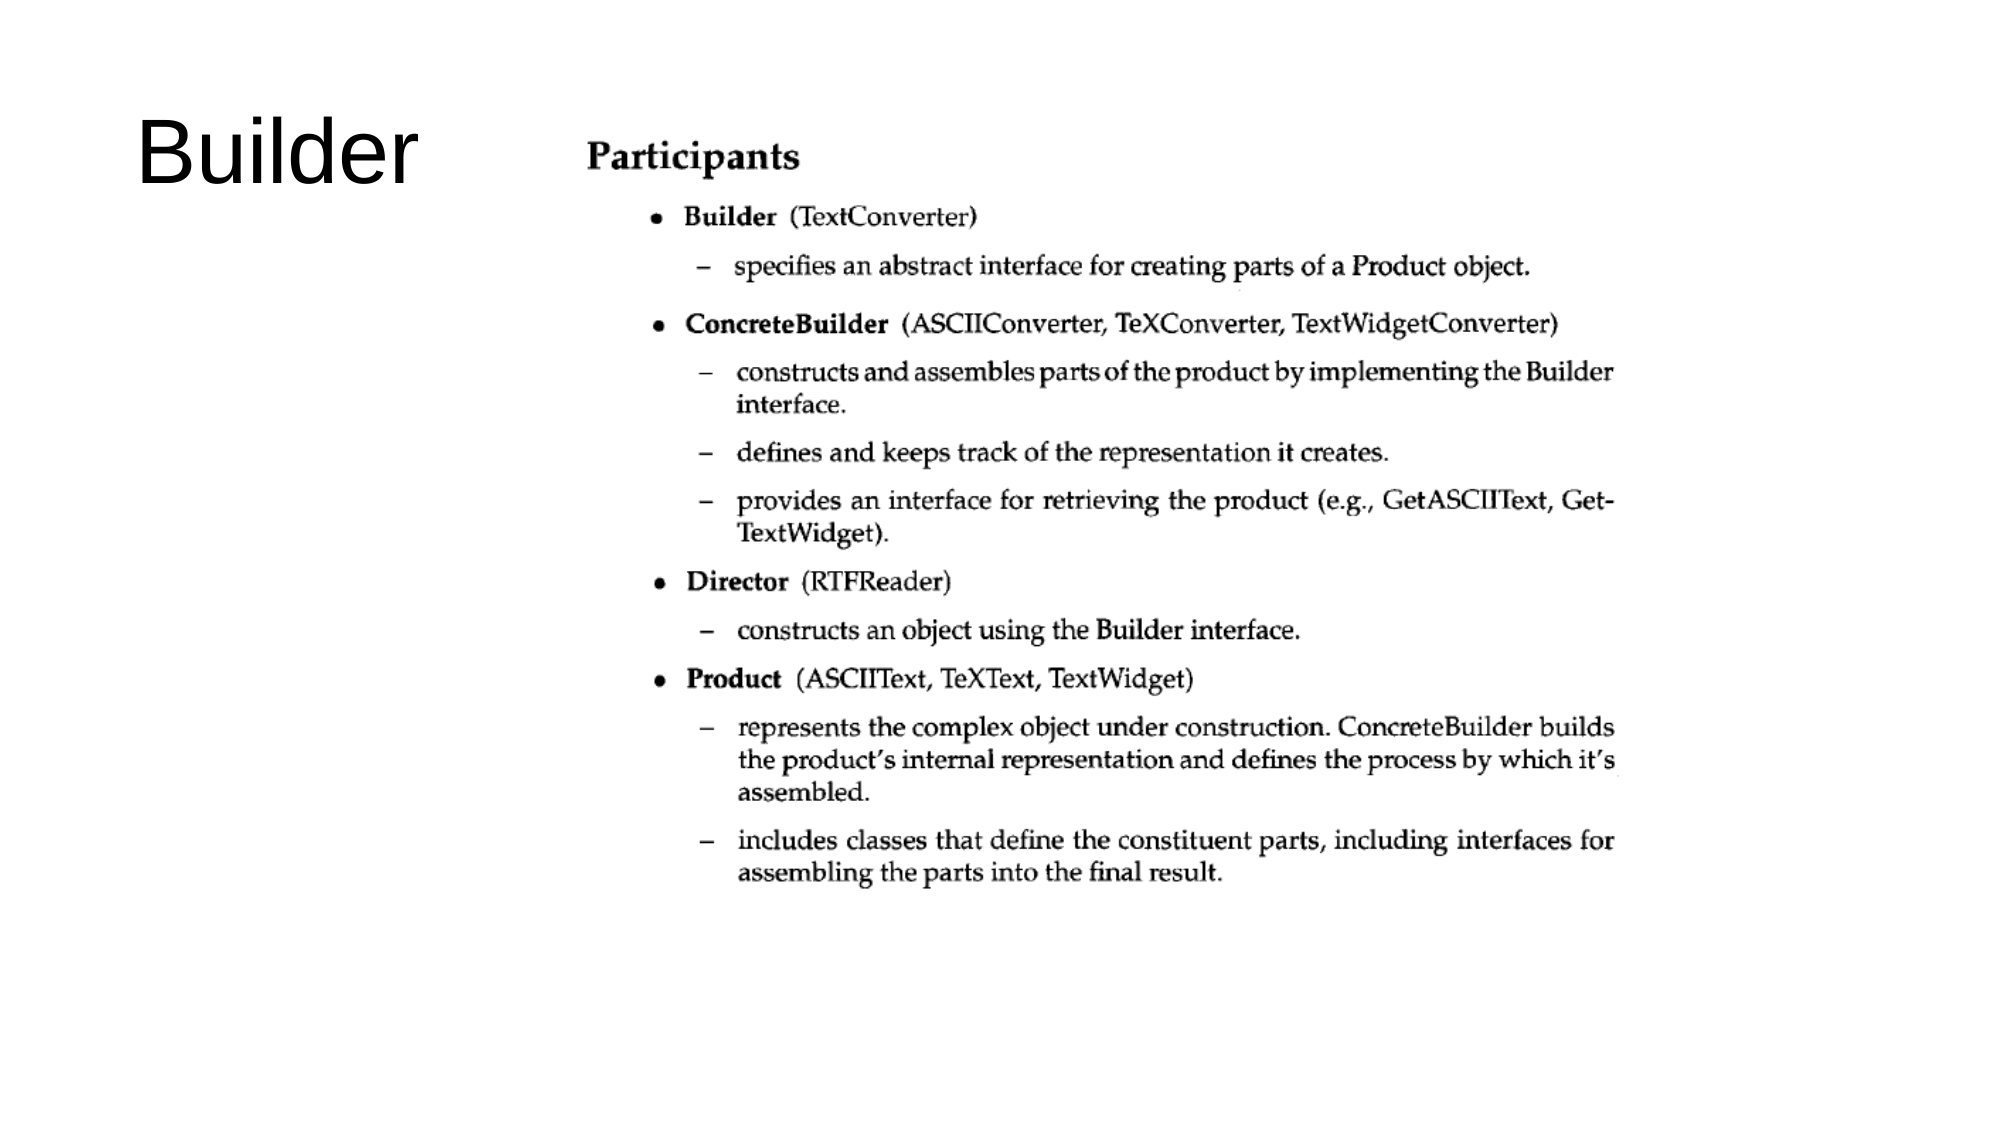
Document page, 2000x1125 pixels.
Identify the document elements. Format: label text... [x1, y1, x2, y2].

title Builder [135, 105, 448, 208]
picture [585, 137, 1545, 294]
picture [642, 298, 1629, 893]
